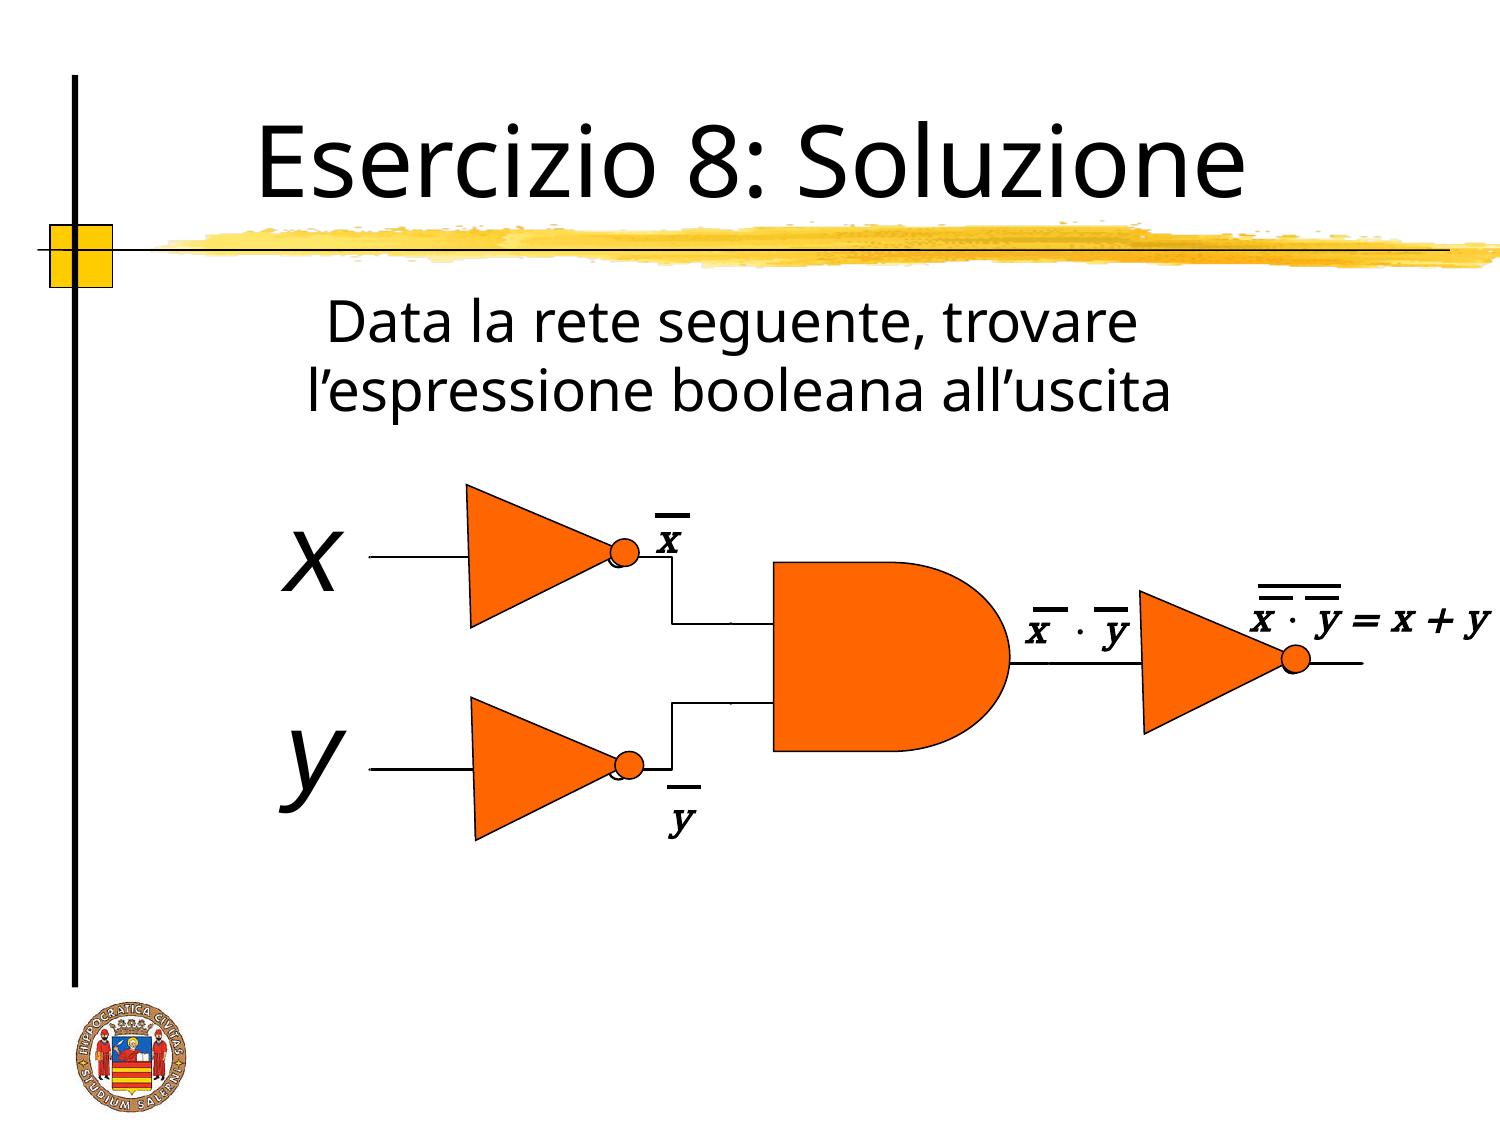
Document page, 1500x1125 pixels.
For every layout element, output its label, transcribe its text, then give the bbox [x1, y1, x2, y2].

chart [275, 462, 1375, 848]
title Esercizio 8: Soluzione [66, 37, 1438, 225]
picture [75, 999, 187, 1113]
text_box [1139, 590, 1311, 734]
text_box x [641, 507, 692, 568]
picture [150, 215, 1500, 279]
text_box [467, 502, 640, 628]
text_box y [654, 785, 706, 846]
text_box x  y = x + y [1234, 586, 1500, 646]
text_box Data la rete seguente, trovare l’espressione booleana all’uscita [291, 276, 1188, 502]
text_box [471, 697, 644, 841]
text_box x  y [1009, 597, 1140, 658]
chart [1273, 646, 1288, 651]
text_box [773, 562, 1010, 752]
